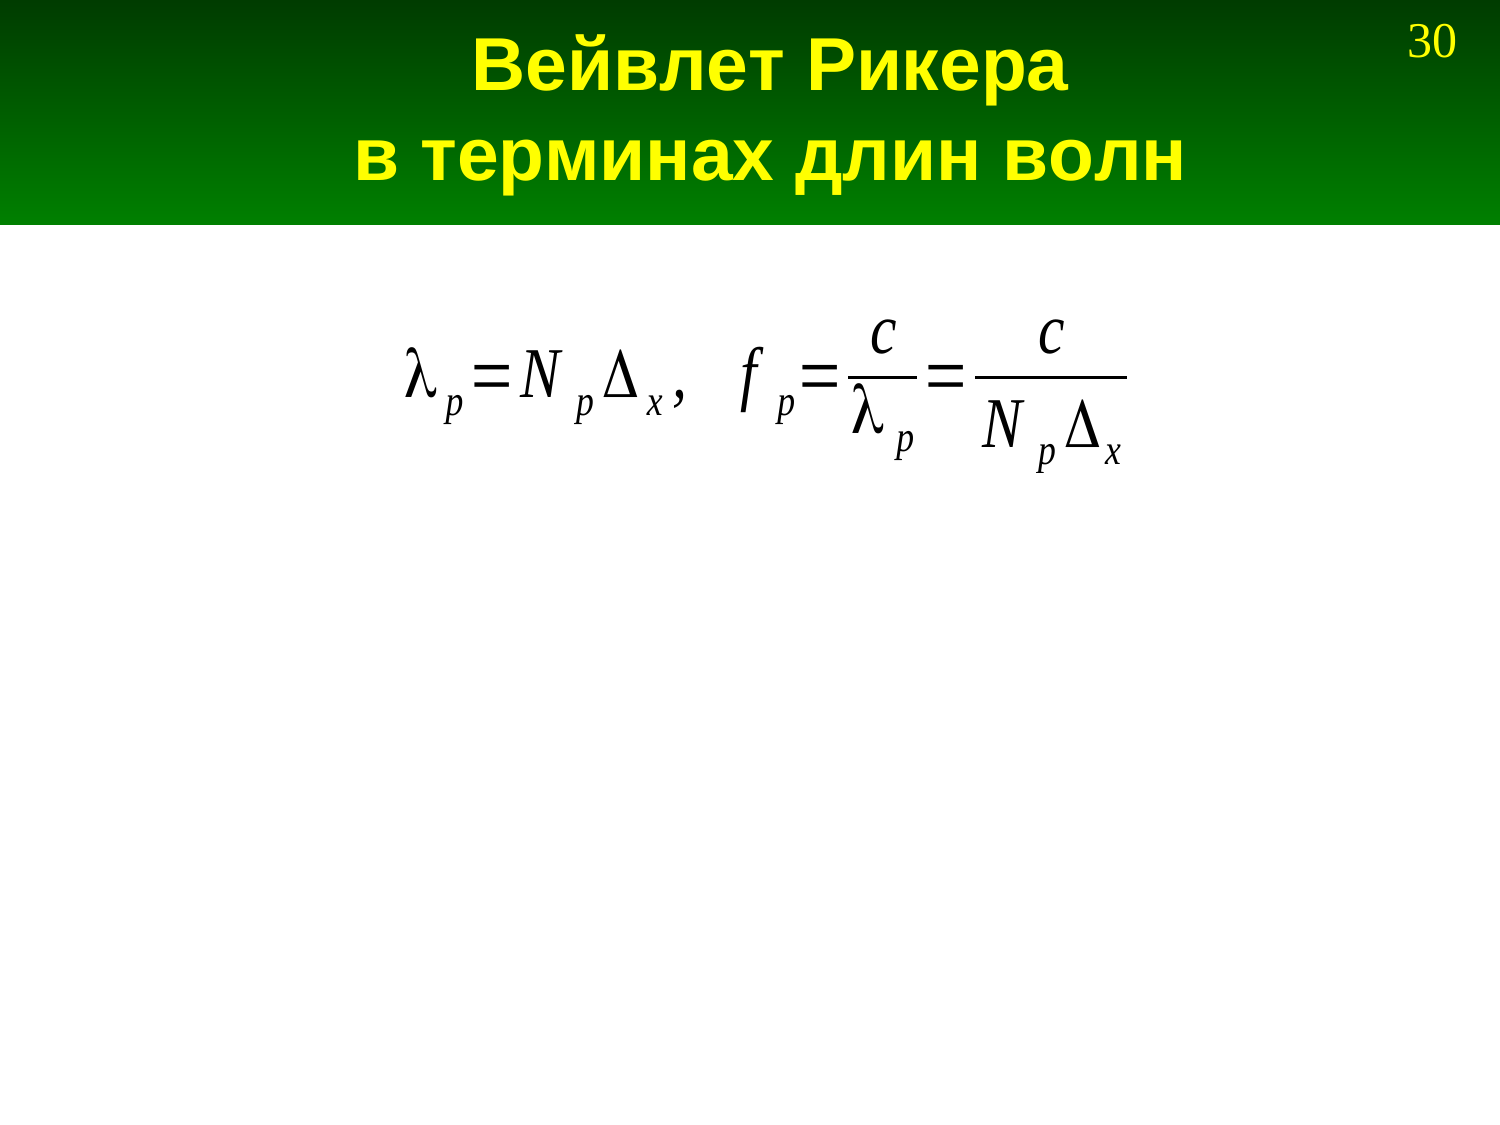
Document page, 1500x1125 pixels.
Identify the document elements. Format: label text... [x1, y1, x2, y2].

title Вейвлет Рикера в терминах длин волн [100, 7, 1441, 204]
chart [389, 290, 1144, 473]
